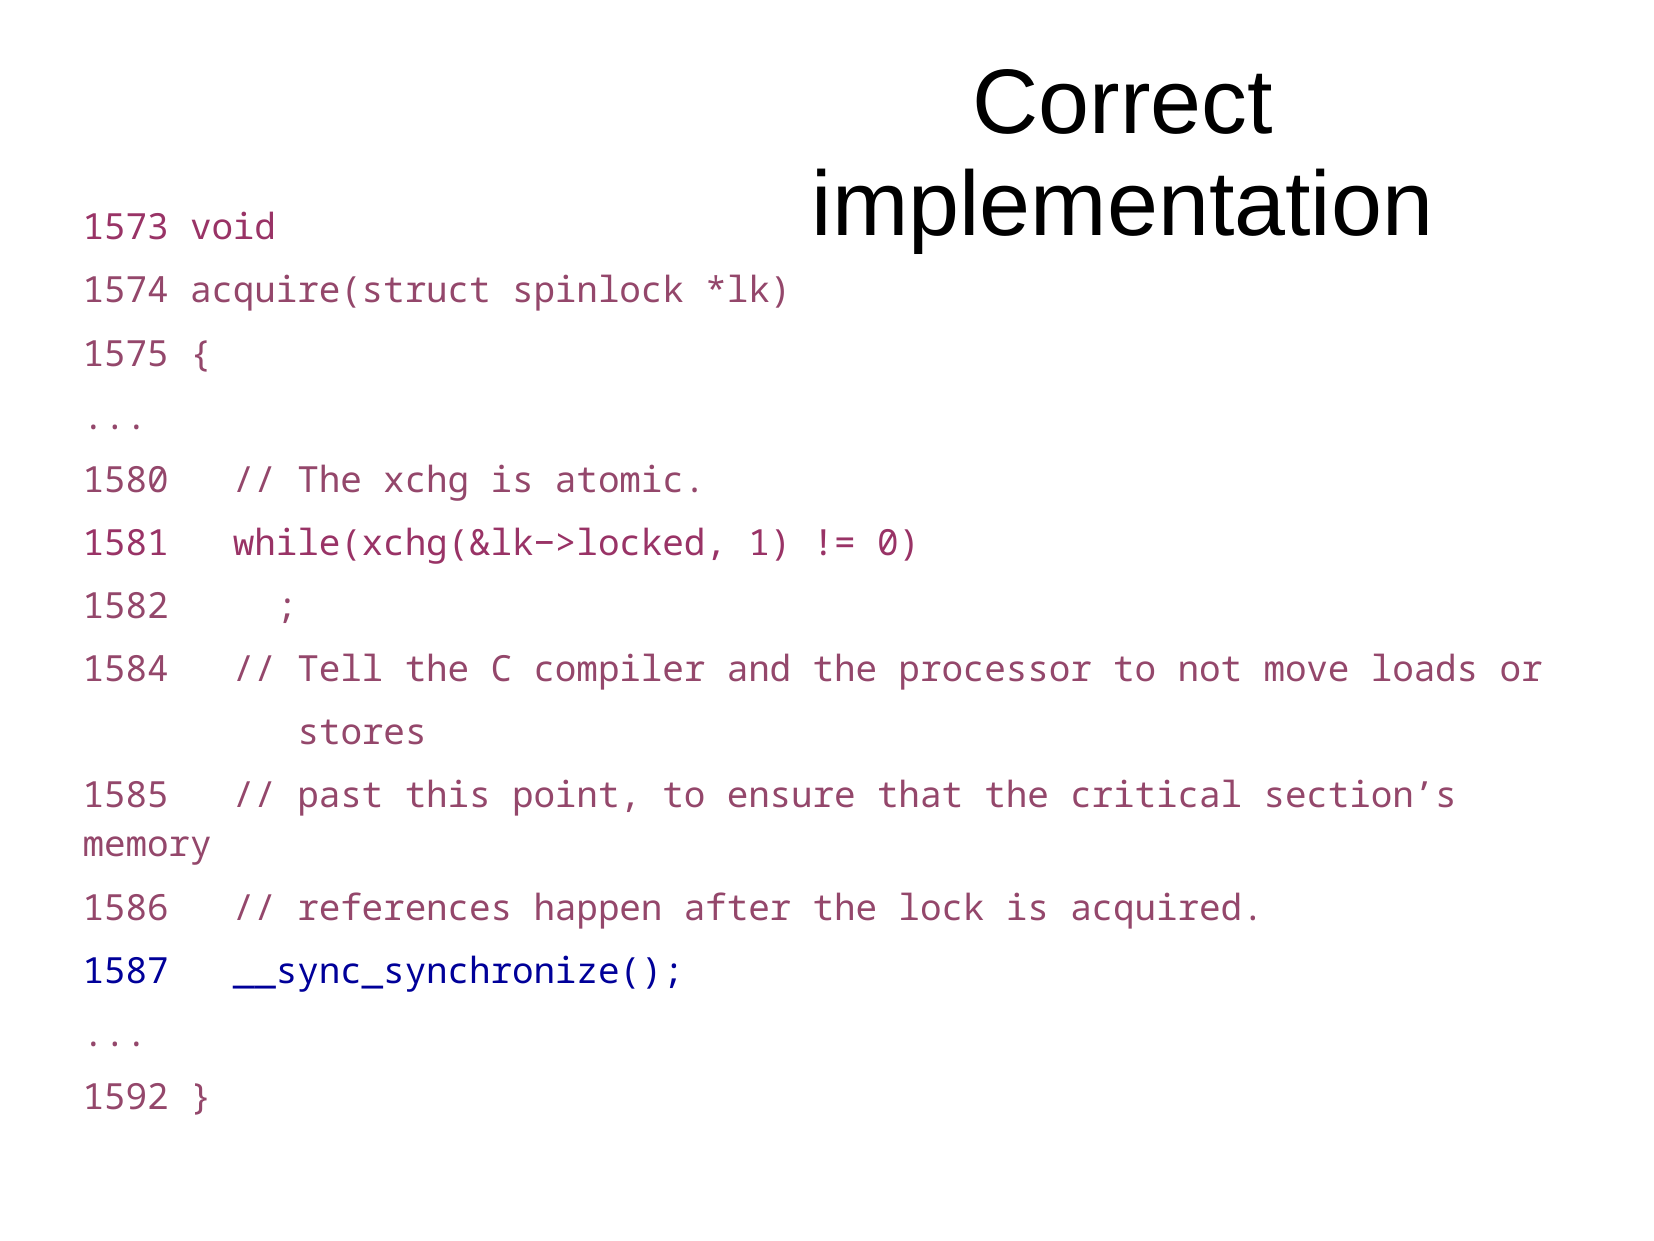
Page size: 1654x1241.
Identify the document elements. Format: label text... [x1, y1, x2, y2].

list 1573 void 1574 acquire(struct spinlock *lk) 1575 { ... 1580 // The xchg is atomic. 1581 while(xchg(&lk−>locked, 1) != 0) 1582 ; 1584 // Tell the C compiler and the processor to not move loads or stores 1585 // past this point, to ensure that the critical section’s memory 1586 // references happen after the lock is acquired. 1587 __sync_synchronize(); ... 1592 } [82, 75, 1571, 1163]
title Correct implementation [675, 49, 1571, 257]
